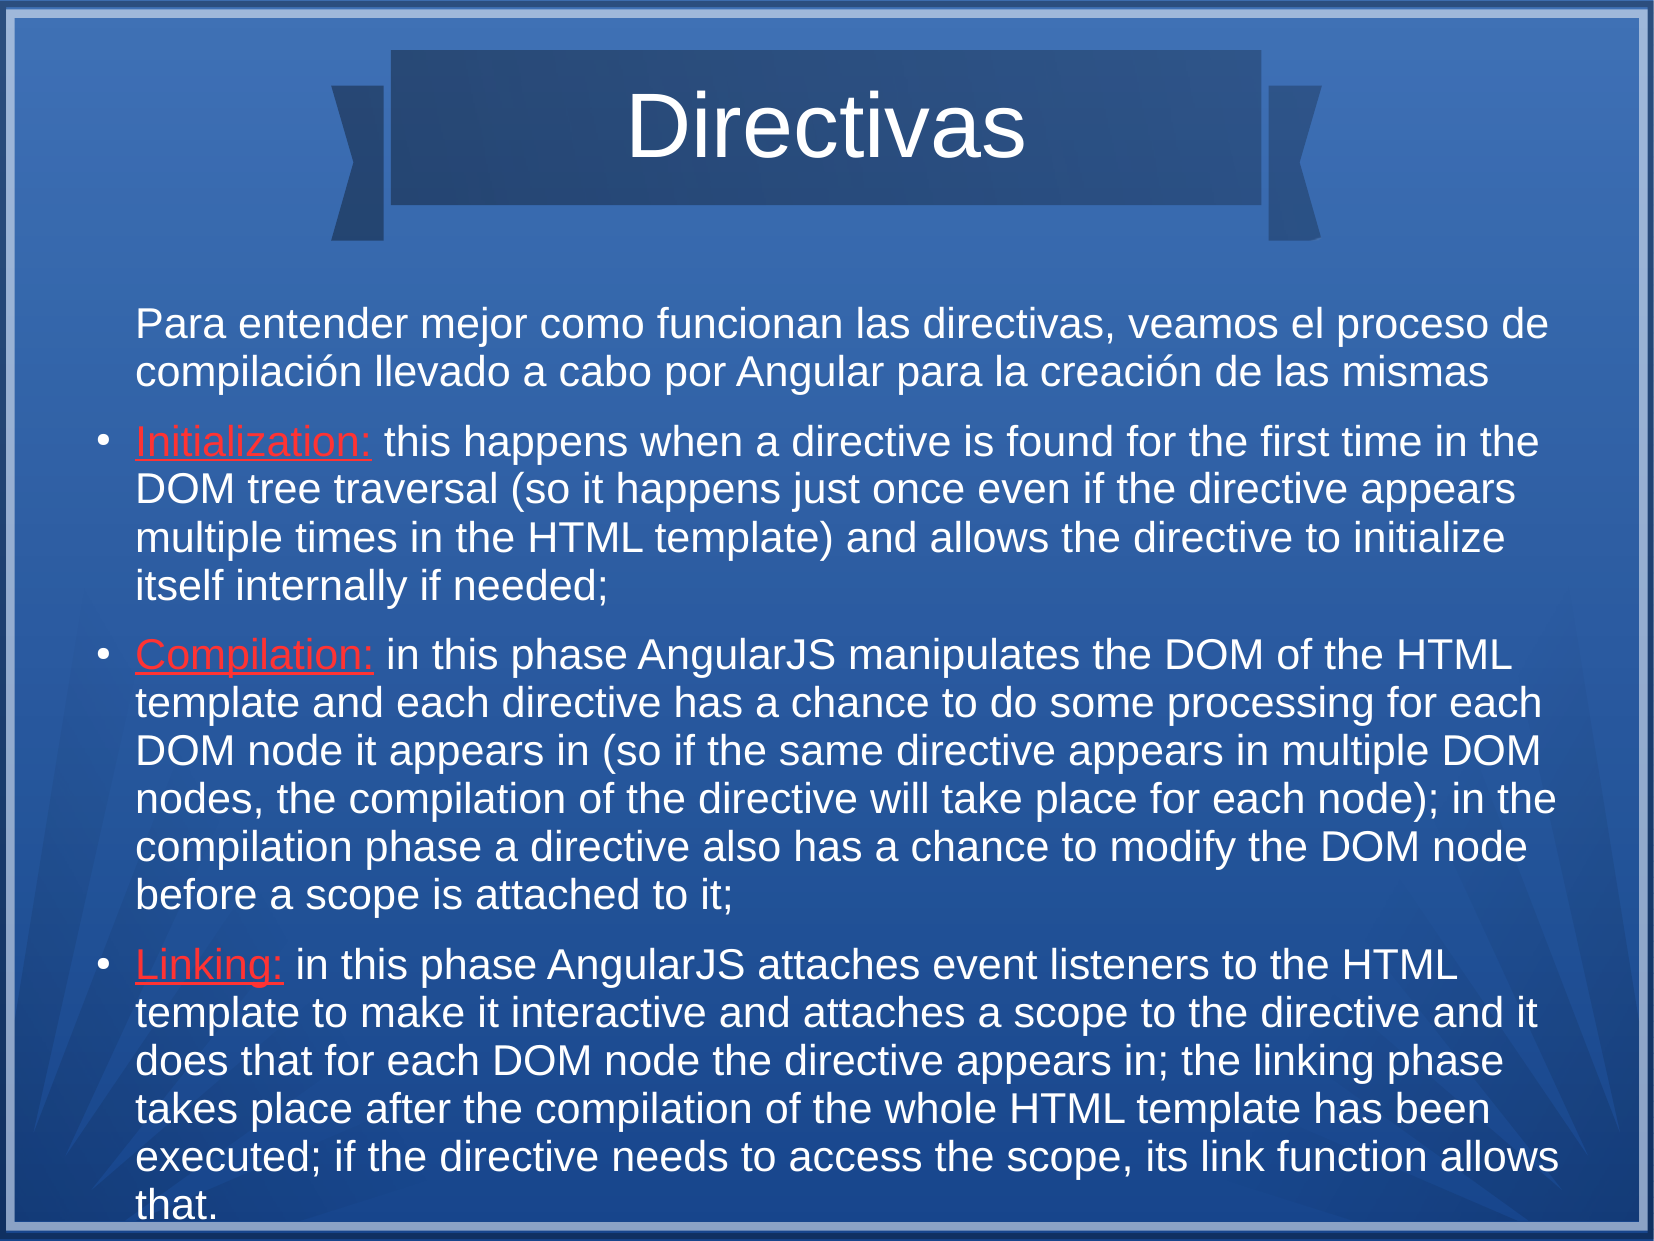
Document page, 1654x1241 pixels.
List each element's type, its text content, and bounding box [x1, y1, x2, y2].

title Directivas [389, 47, 1264, 205]
list Para entender mejor como funcionan las directivas, veamos el proceso de compilación llevado a cabo por Angular para la creación de las mismas Initialization: this happens when a directive is found for the first time in the DOM tree traversal (so it happens just once even if the directive appears multiple times in the HTML template) and allows the directive to initialize itself internally if needed; Compilation: in this phase AngularJS manipulates the DOM of the HTML template and each directive has a chance to do some processing for each DOM node it appears in (so if the same directive appears in multiple DOM nodes, the compilation of the directive will take place for each node); in the compilation phase a directive also has a chance to modify the DOM node before a scope is attached to it; Linking: in this phase AngularJS attaches event listeners to the HTML template to make it interactive and attaches a scope to the directive and it does that for each DOM node the directive appears in; the linking phase takes place after the compilation of the whole HTML template has been executed; if the directive needs to access the scope, its link function allows that. [82, 299, 1571, 1241]
